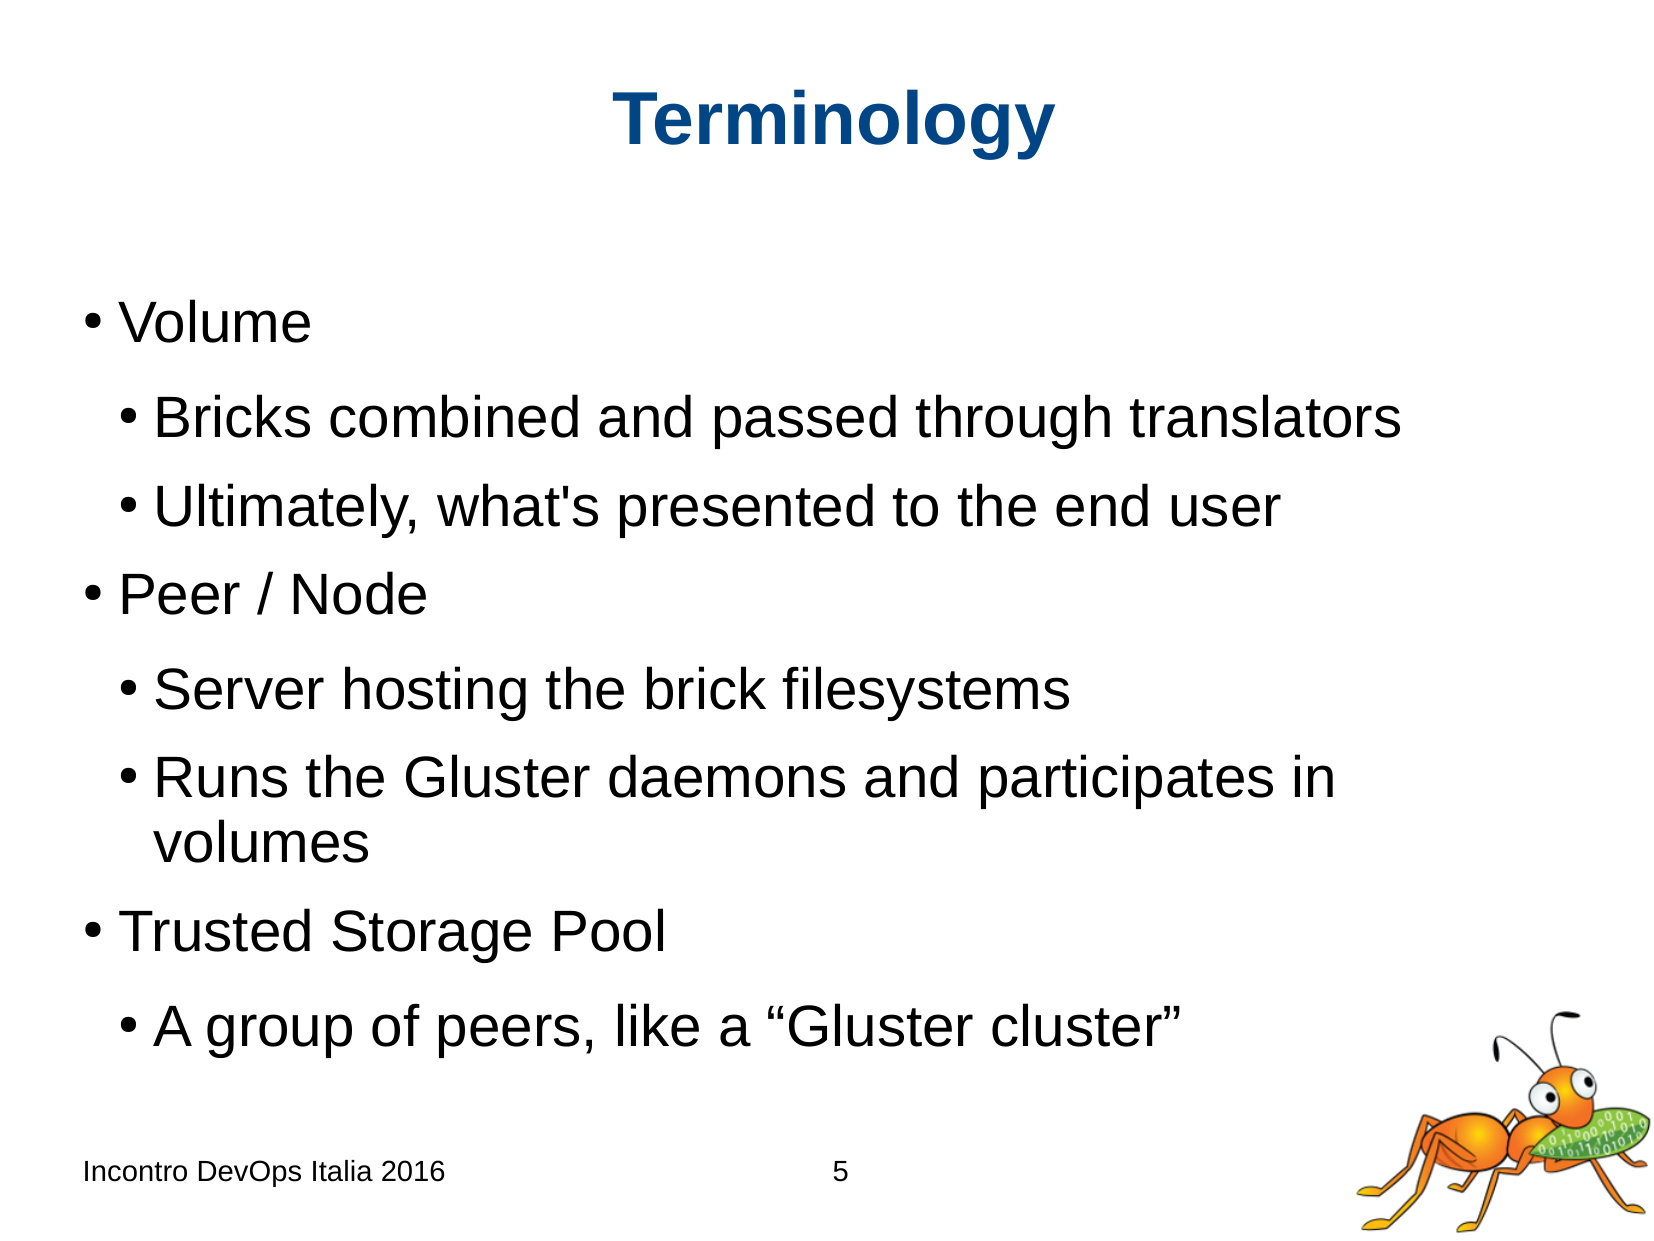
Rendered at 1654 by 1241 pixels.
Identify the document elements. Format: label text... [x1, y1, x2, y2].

picture [1353, 1009, 1654, 1235]
title Terminology [90, 15, 1579, 223]
list Volume Bricks combined and passed through translators Ultimately, what's presented to the end user Peer / Node Server hosting the brick filesystems Runs the Gluster daemons and participates in volumes Trusted Storage Pool A group of peers, like a “Gluster cluster” [82, 290, 1571, 1109]
